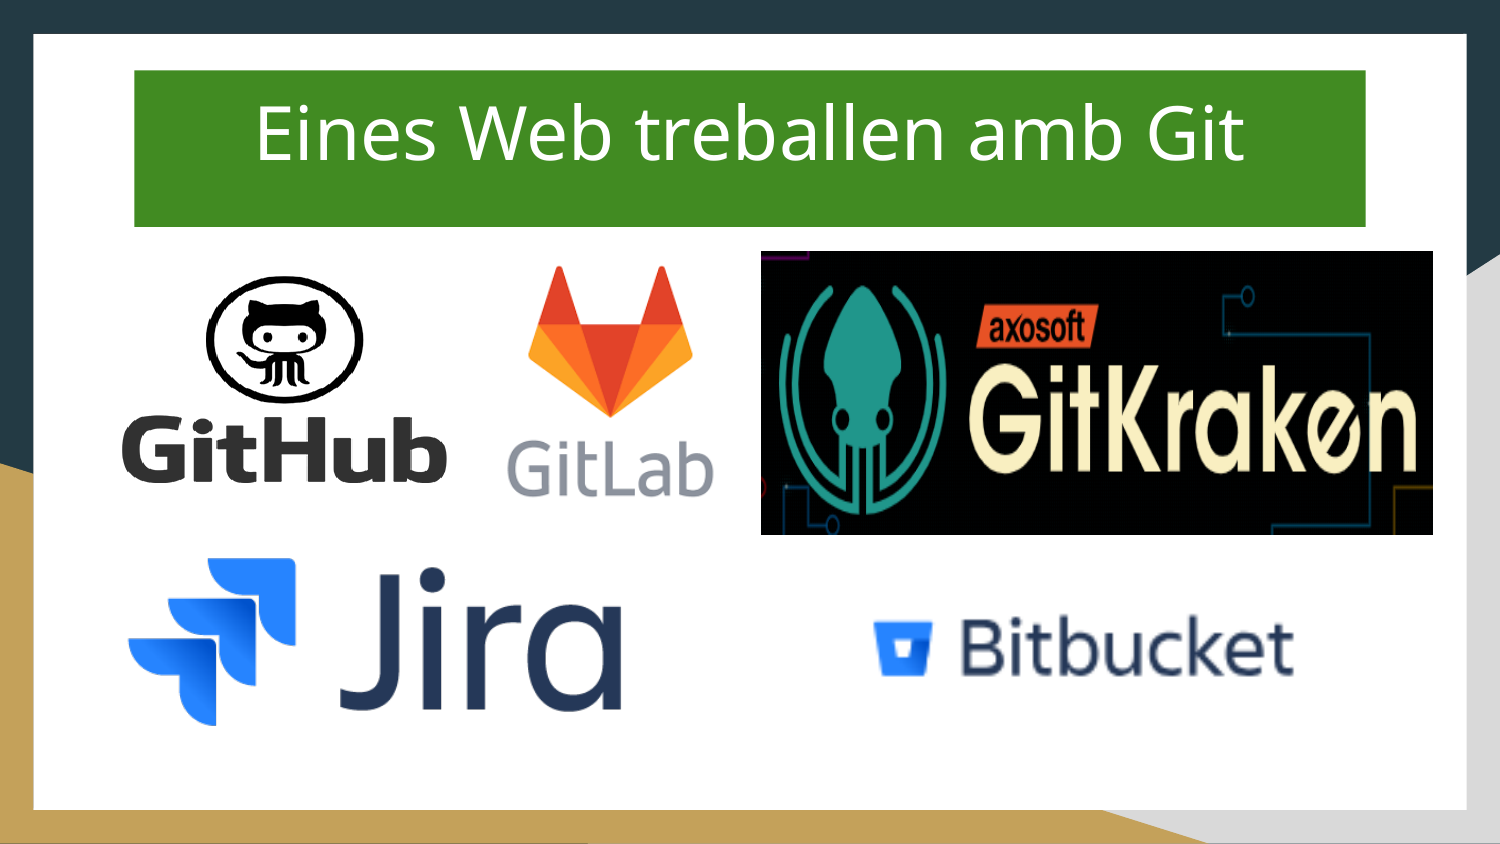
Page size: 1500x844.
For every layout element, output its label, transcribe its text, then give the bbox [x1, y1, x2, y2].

picture [54, 251, 729, 784]
picture [856, 583, 1318, 701]
picture [761, 251, 1433, 535]
title Eines Web treballen amb Git [134, 70, 1366, 227]
